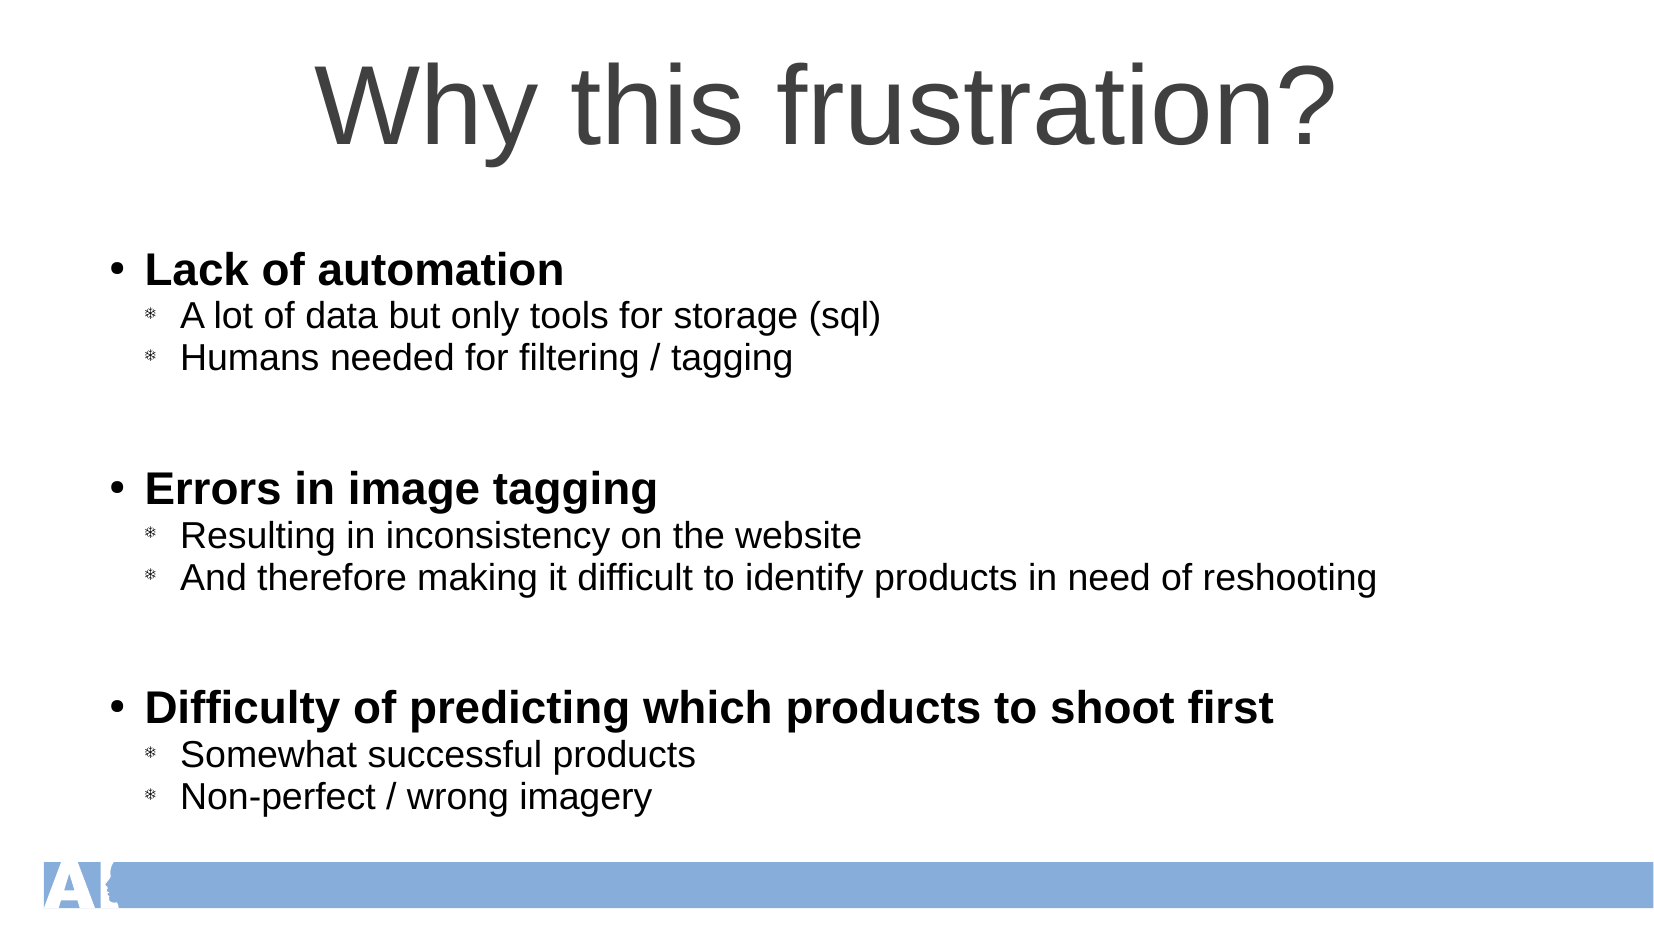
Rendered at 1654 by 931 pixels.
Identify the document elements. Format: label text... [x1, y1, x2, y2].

text_box Lack of automation A lot of data but only tools for storage (sql) Humans needed for filtering / tagging Errors in image tagging Resulting in inconsistency on the website And therefore making it difficult to identify products in need of reshooting Difficulty of predicting which products to shoot first Somewhat successful products Non-perfect / wrong imagery [94, 236, 1536, 876]
list Why this frustration? [0, 46, 1654, 154]
